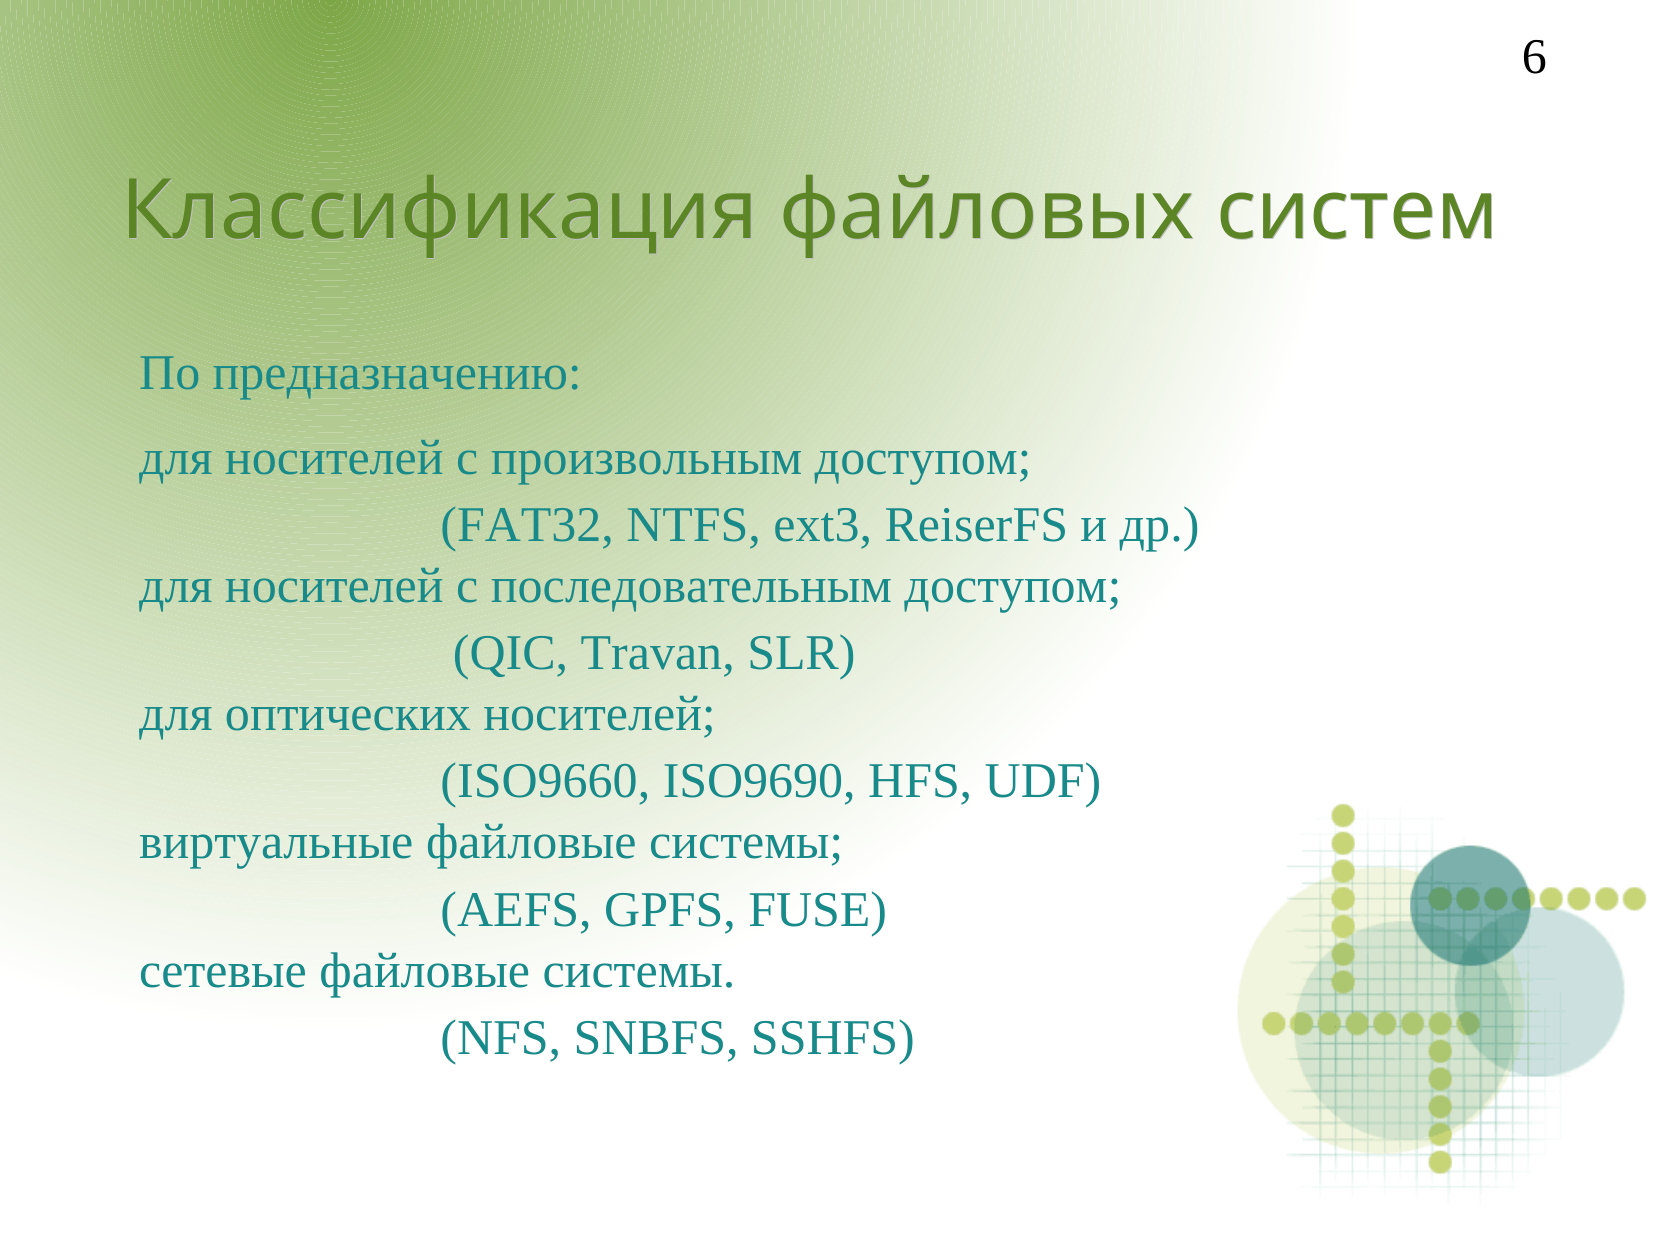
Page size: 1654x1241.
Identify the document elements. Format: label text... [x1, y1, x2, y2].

picture [1224, 792, 1654, 1211]
title Классификация файловых систем [121, 102, 1534, 311]
text_box <номер> [1532, 29, 1654, 89]
list По предназначению: для носителей с произвольным доступом; (FAT32, NTFS, ext3, ReiserFS и др.) для носителей с последовательным доступом; (QIC, Travan, SLR) для оптических носителей; (ISO9660, ISO9690, HFS, UDF) виртуальные файловые системы; (AEFS, GPFS, FUSE) сетевые файловые системы. (NFS, SNBFS, SSHFS) [121, 344, 1534, 1127]
